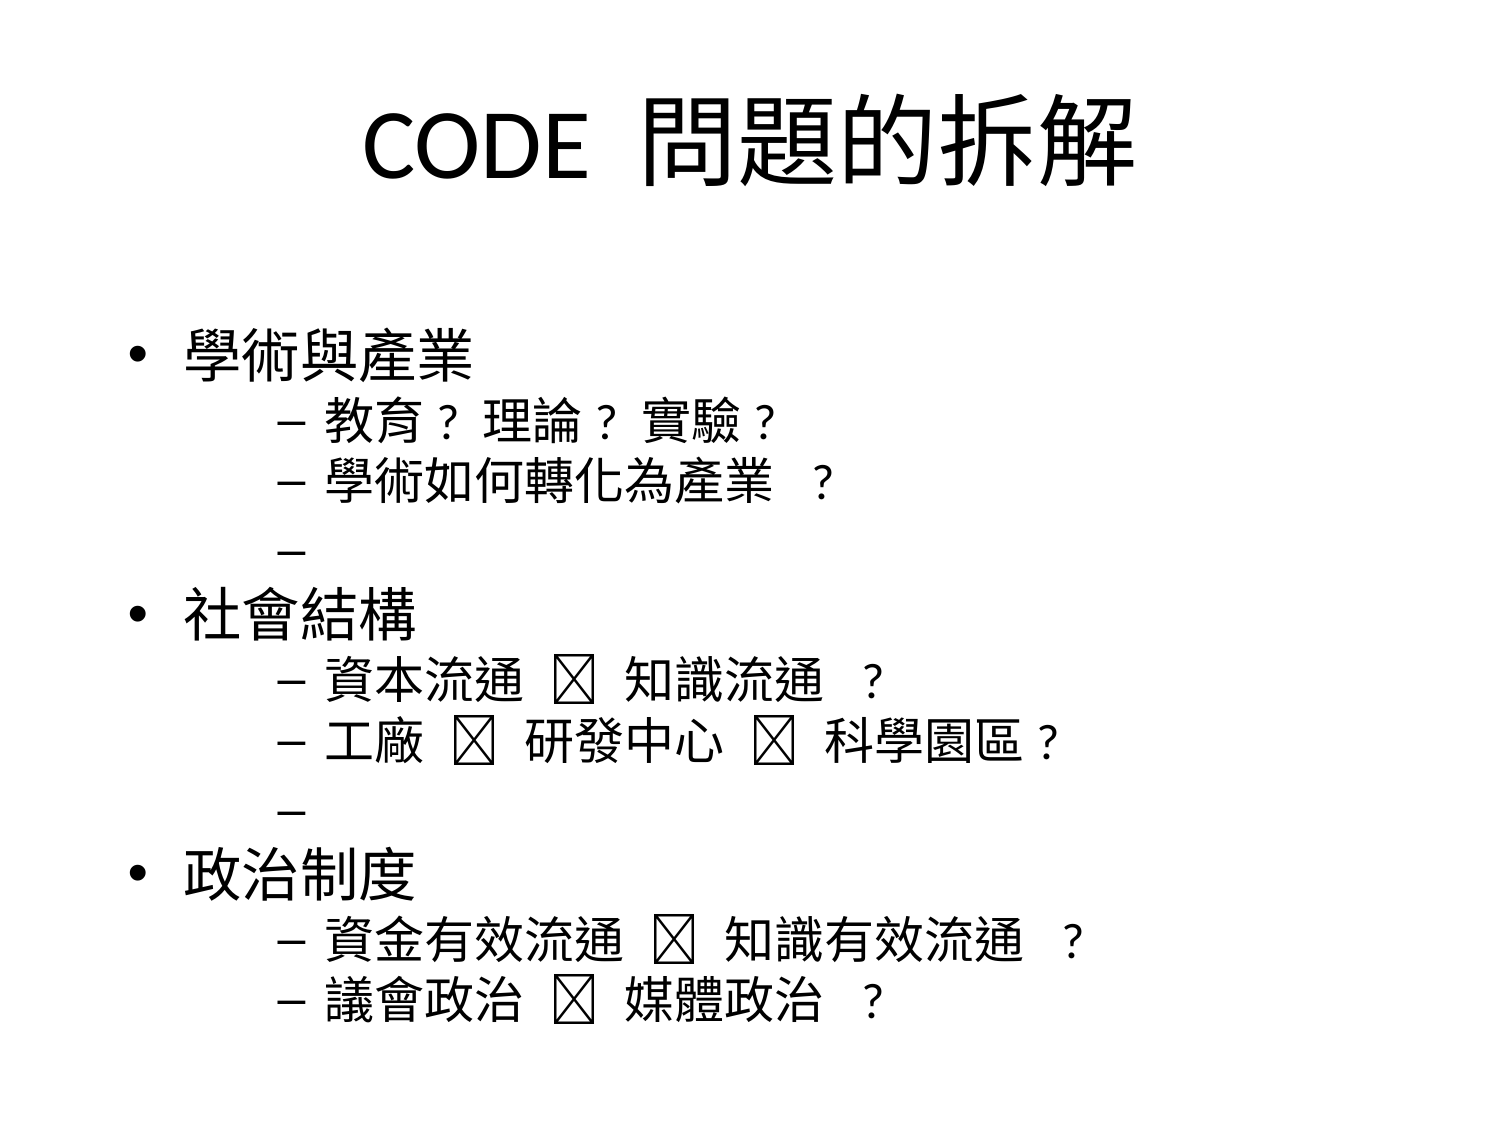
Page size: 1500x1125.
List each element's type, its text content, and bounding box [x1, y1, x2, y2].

title CODE 問題的拆解 [75, 45, 1426, 233]
list 學術與產業 教育? 理論? 實驗? 學術如何轉化為產業 ? 社會結構 資本流通  知識流通 ? 工廠  研發中心  科學園區? 政治制度 資金有效流通  知識有效流通 ? 議會政治  媒體政治 ? [112, 324, 1388, 1059]
